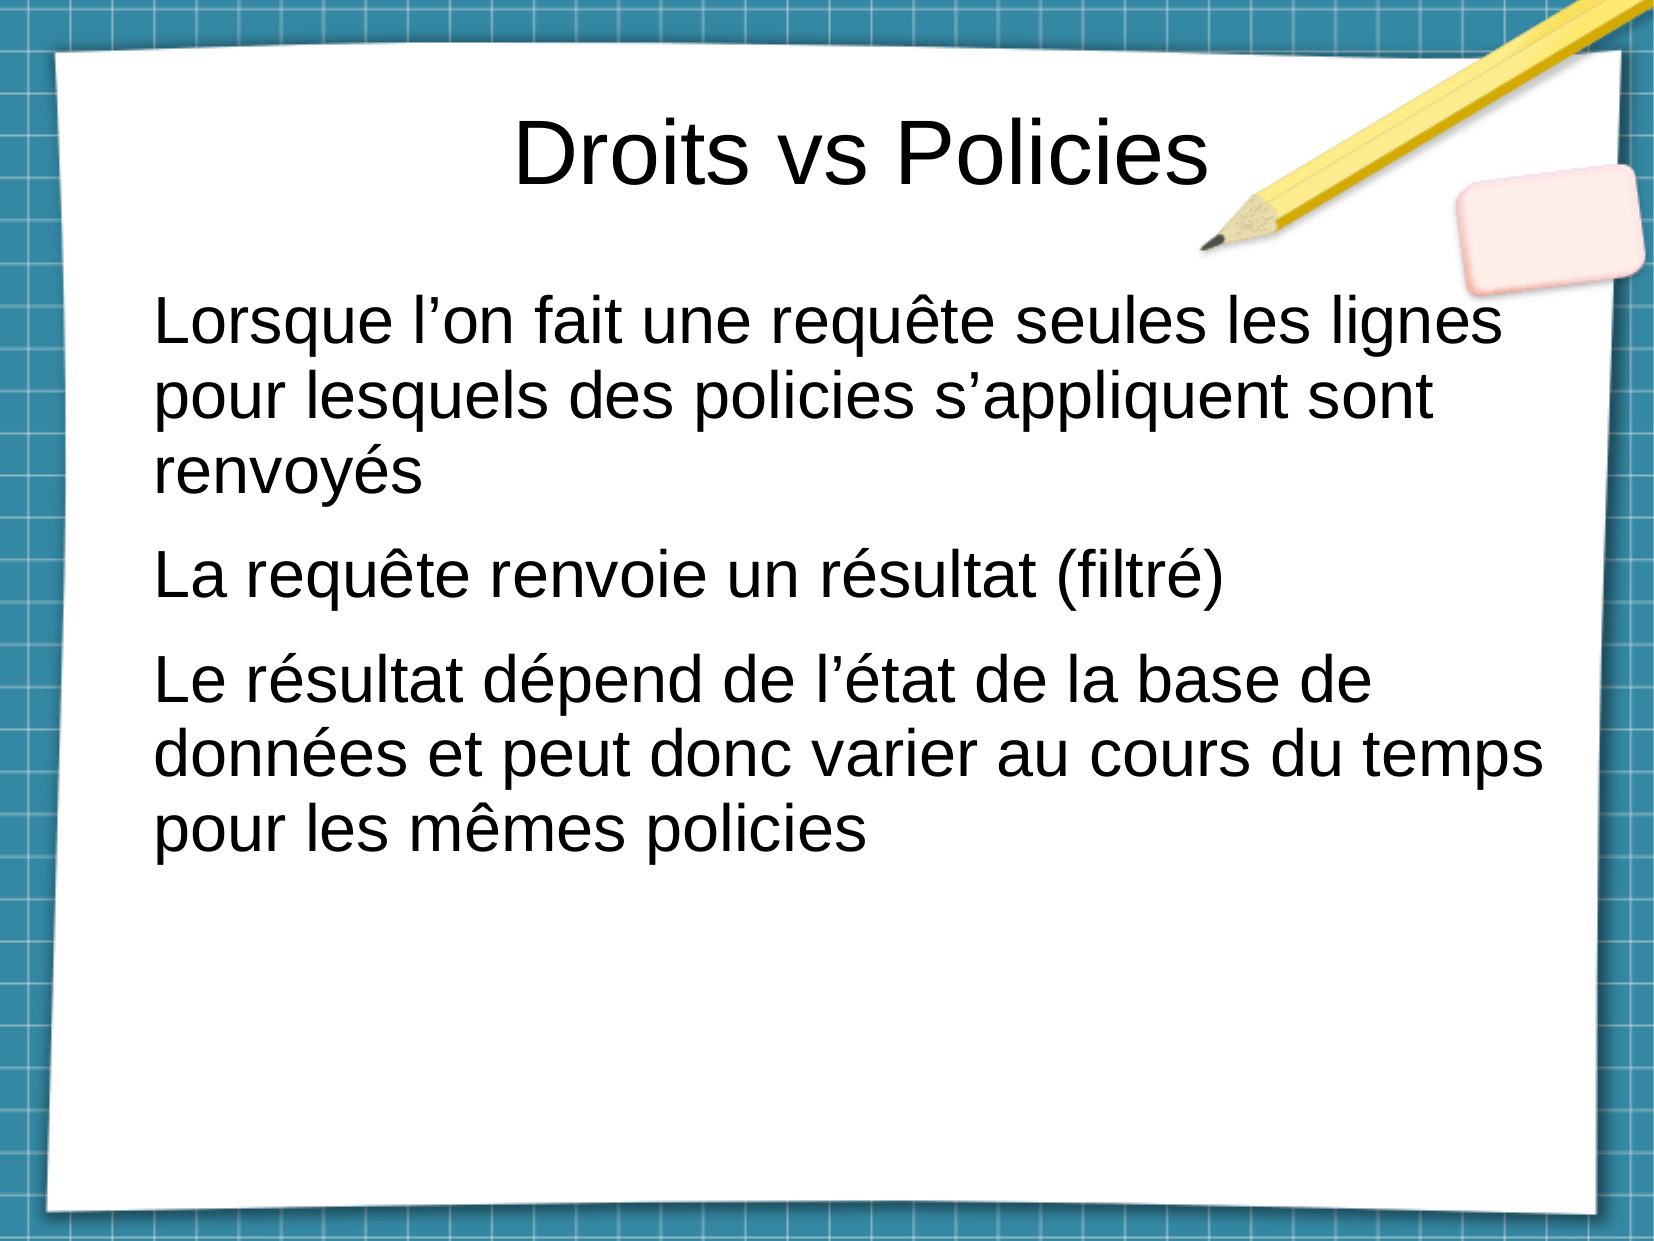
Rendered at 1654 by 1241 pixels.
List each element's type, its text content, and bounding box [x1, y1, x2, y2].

list Lorsque l’on fait une requête seules les lignes pour lesquels des policies s’appliquent sont renvoyés La requête renvoie un résultat (filtré) Le résultat dépend de l’état de la base de données et peut donc varier au cours du temps pour les mêmes policies [82, 283, 1571, 1003]
title Droits vs Policies [82, 49, 1571, 257]
picture [0, 0, 1654, 1241]
